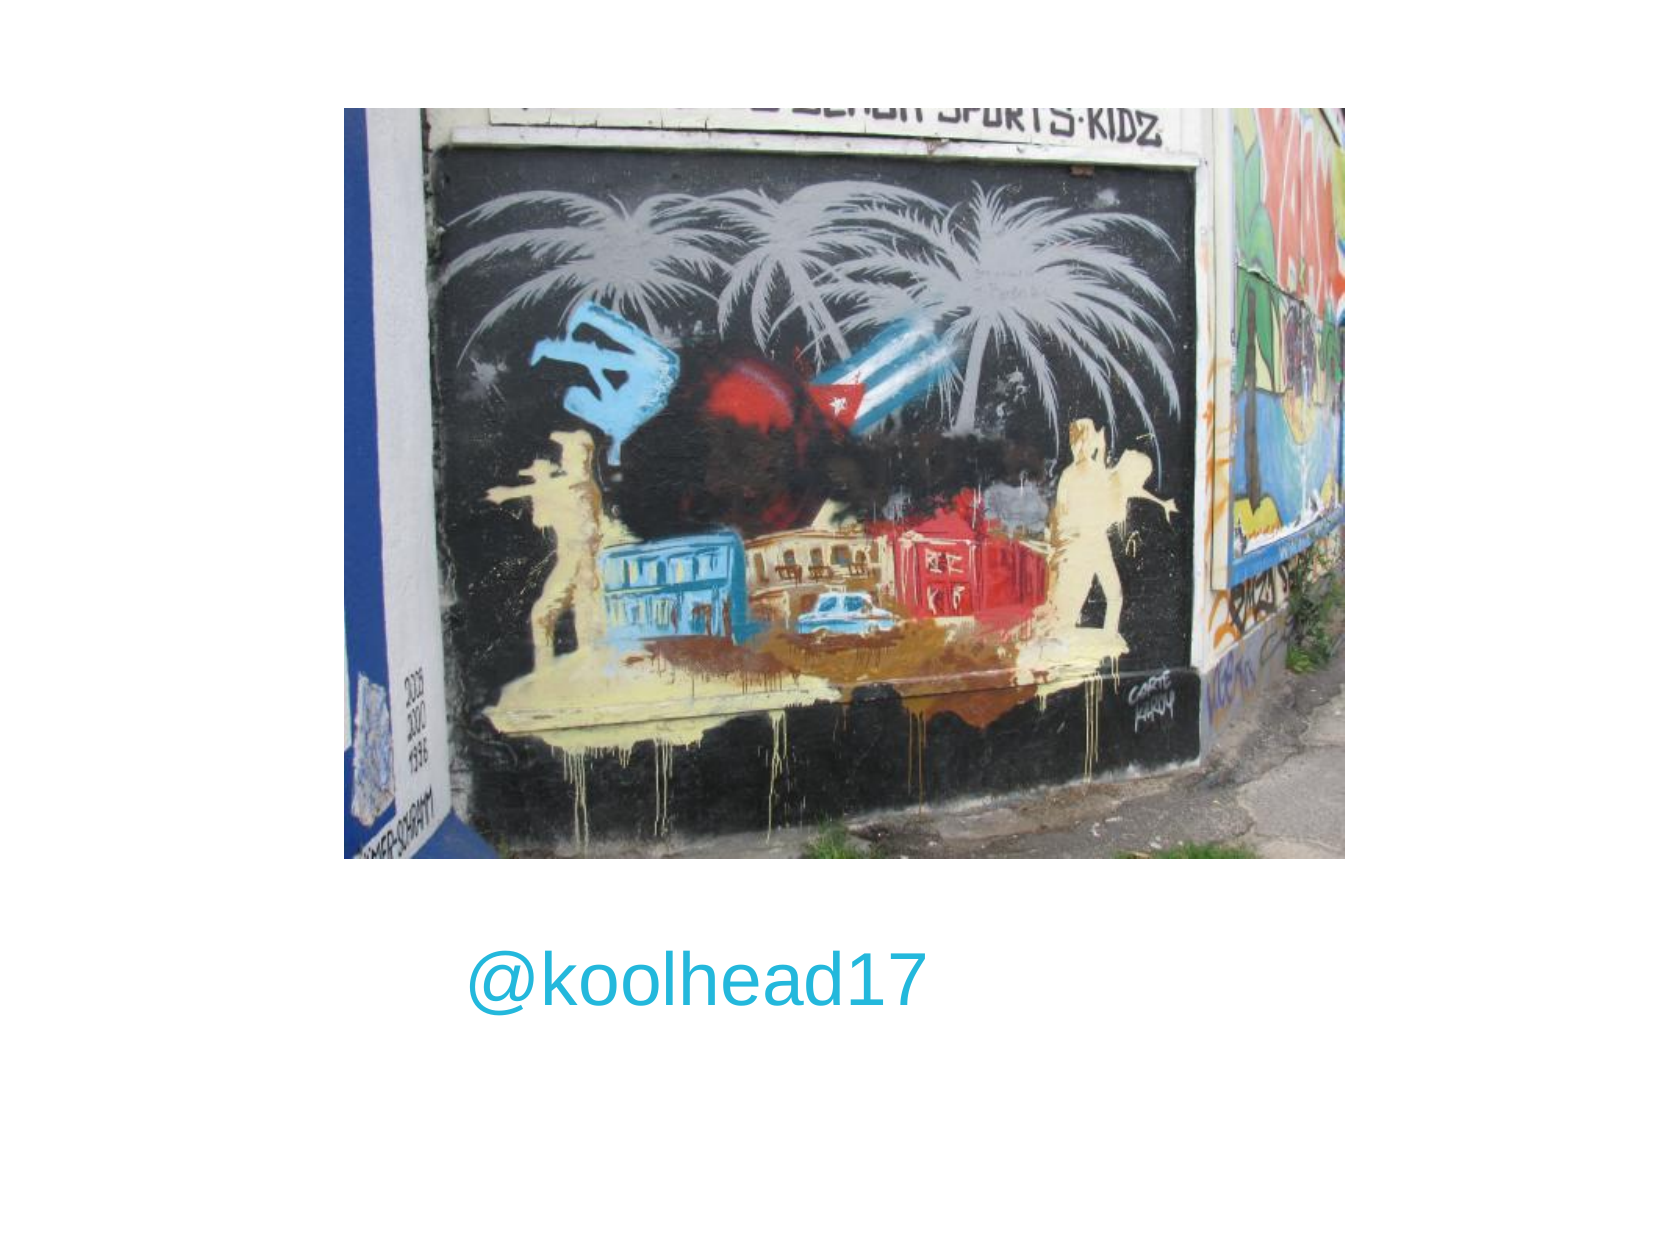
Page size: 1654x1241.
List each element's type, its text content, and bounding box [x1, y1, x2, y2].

picture [344, 108, 1345, 859]
text_box @koolhead17 [450, 930, 945, 1029]
